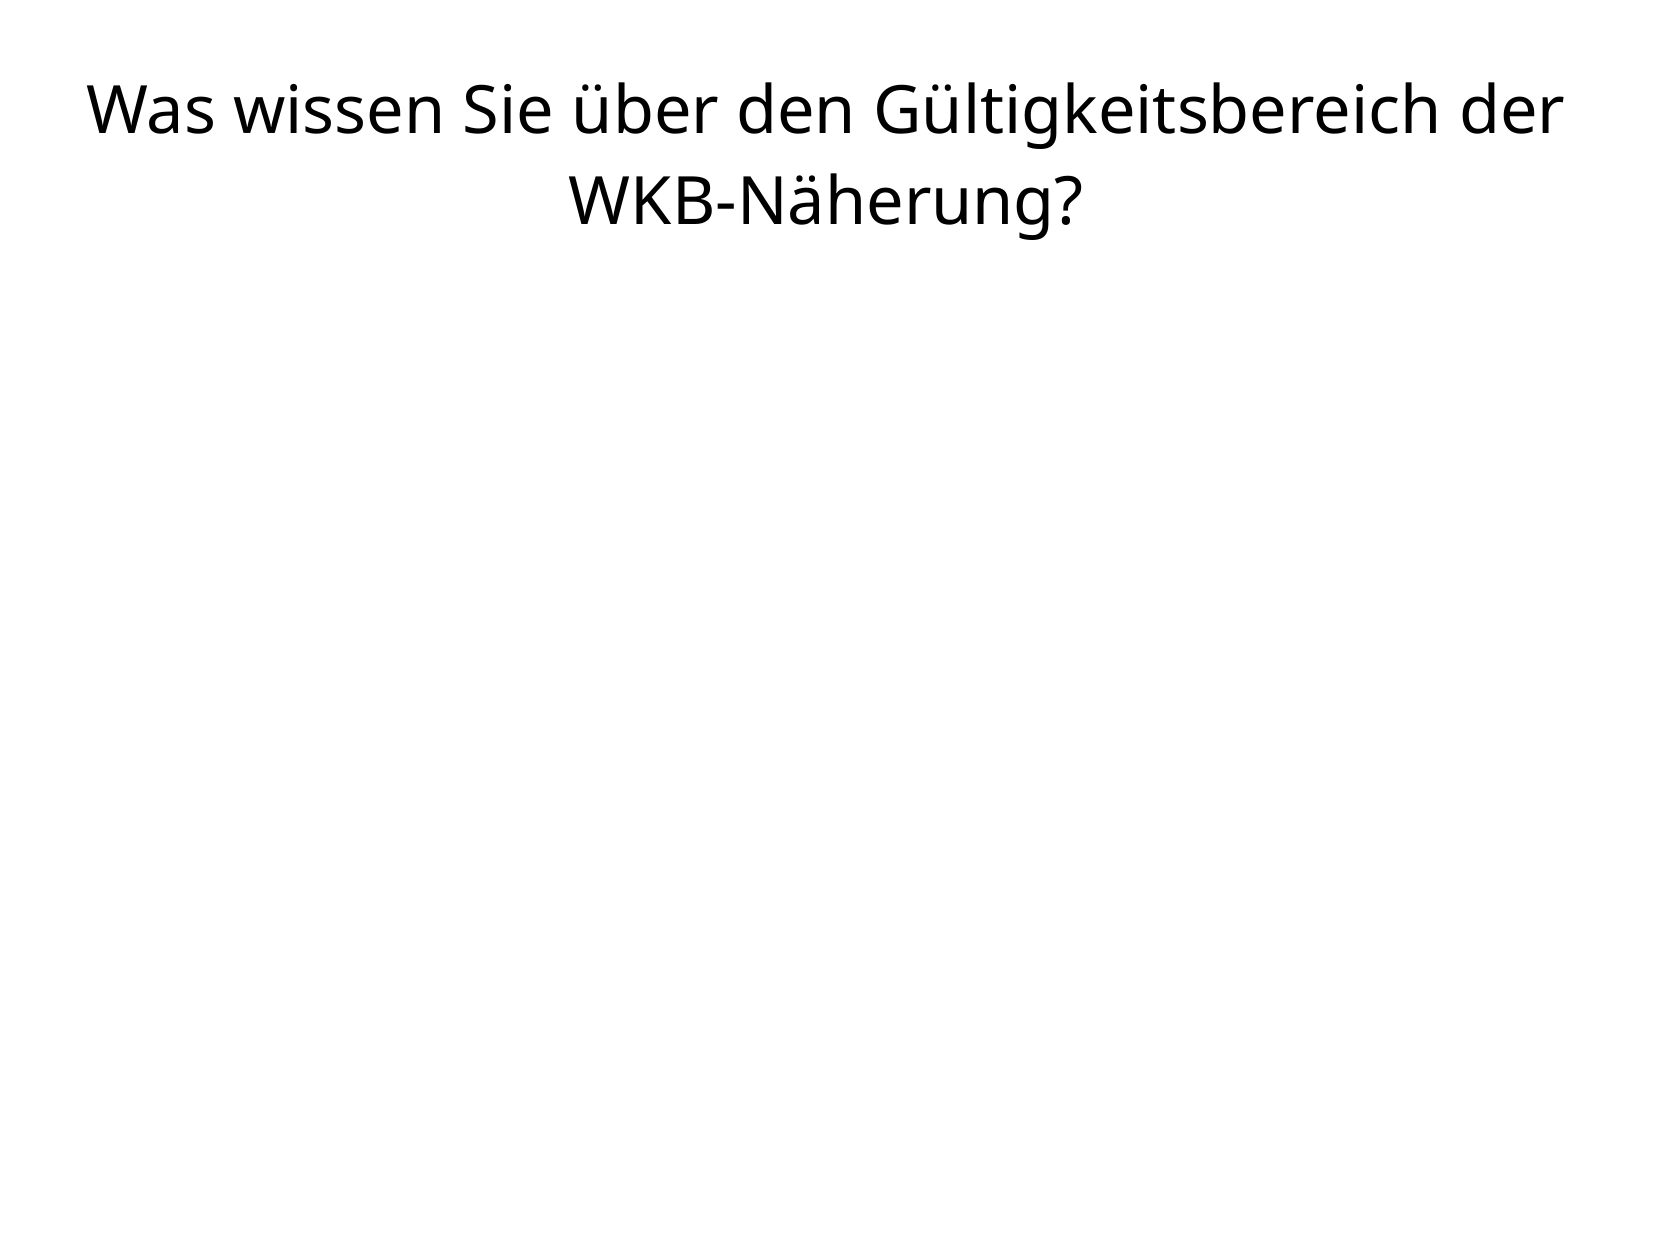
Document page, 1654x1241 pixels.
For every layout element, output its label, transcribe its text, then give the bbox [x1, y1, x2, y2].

title Was wissen Sie über den Gültigkeitsbereich der WKB-Näherung? [82, 49, 1571, 257]
